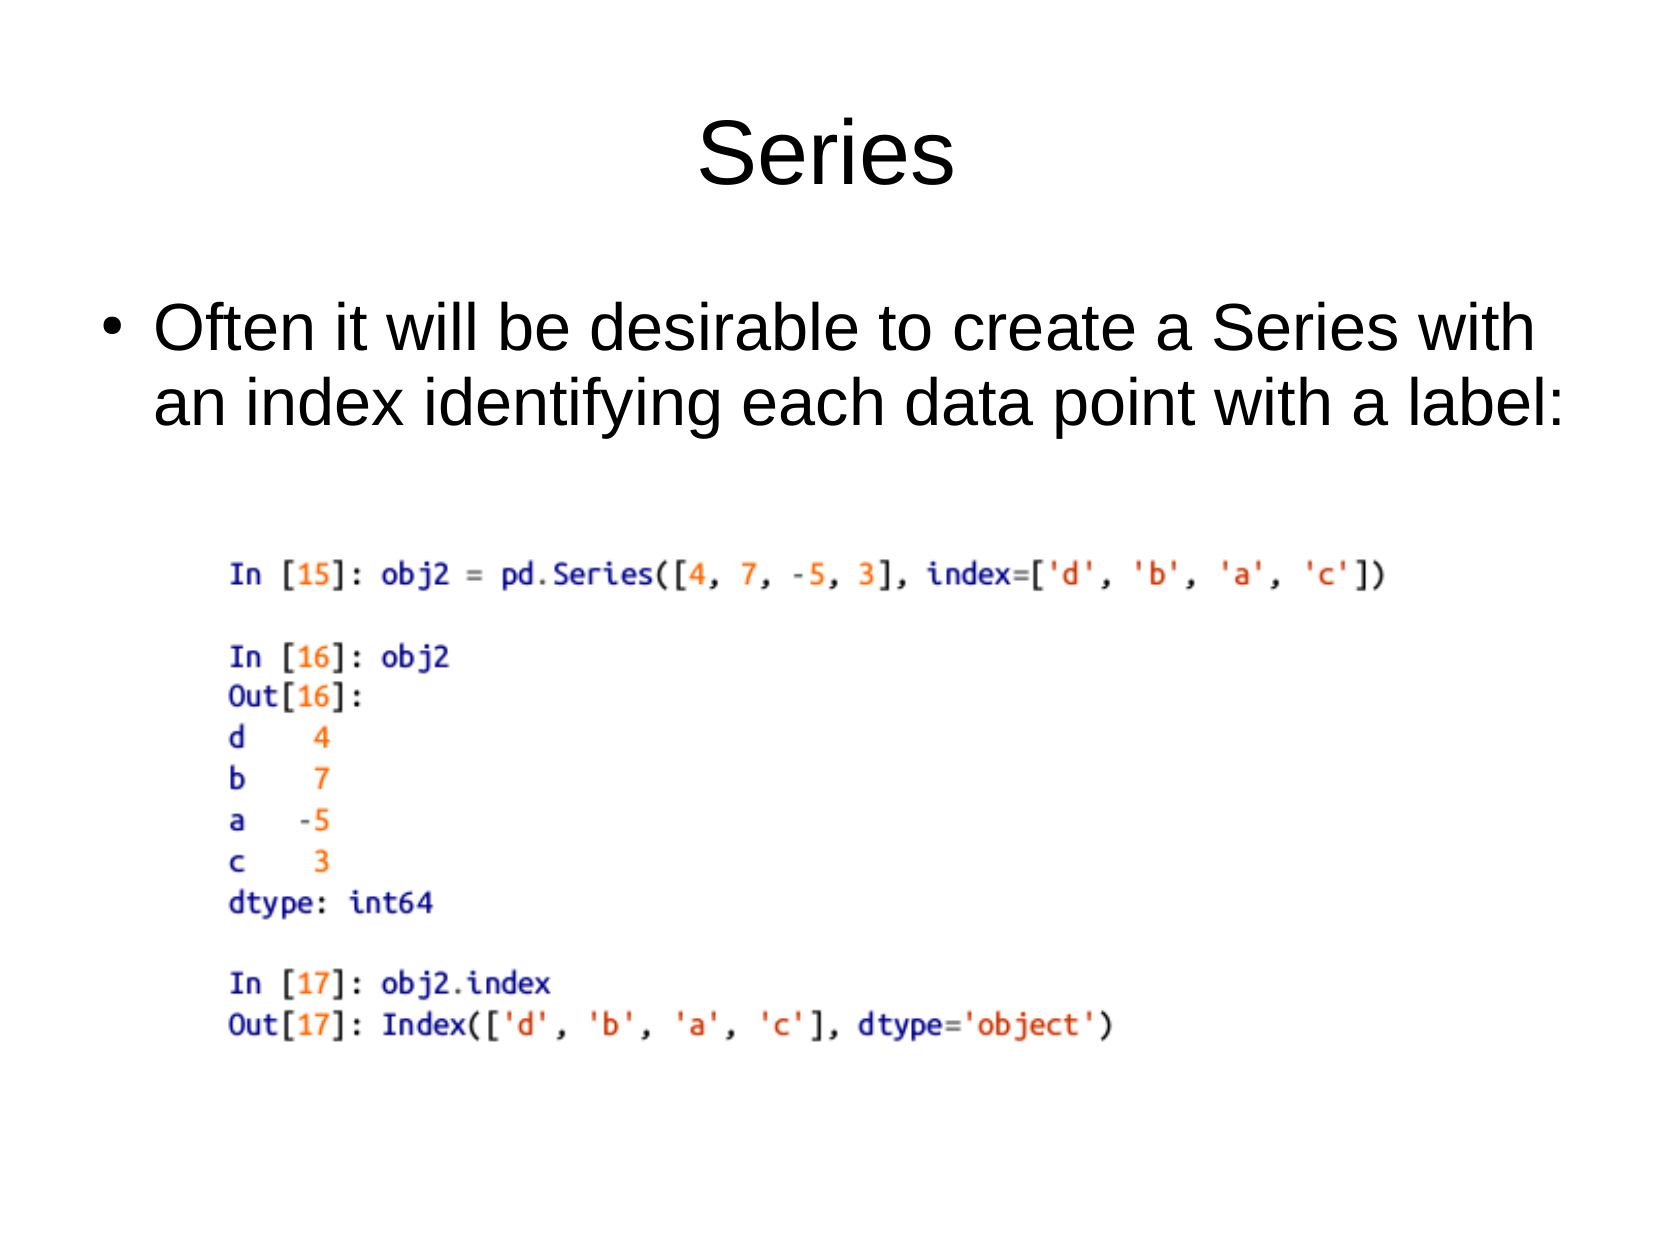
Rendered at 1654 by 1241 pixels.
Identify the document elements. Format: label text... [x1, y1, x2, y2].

title Series [82, 49, 1571, 257]
picture [225, 554, 1397, 1051]
list Often it will be desirable to create a Series with an index identifying each data point with a label: [82, 290, 1571, 1010]
